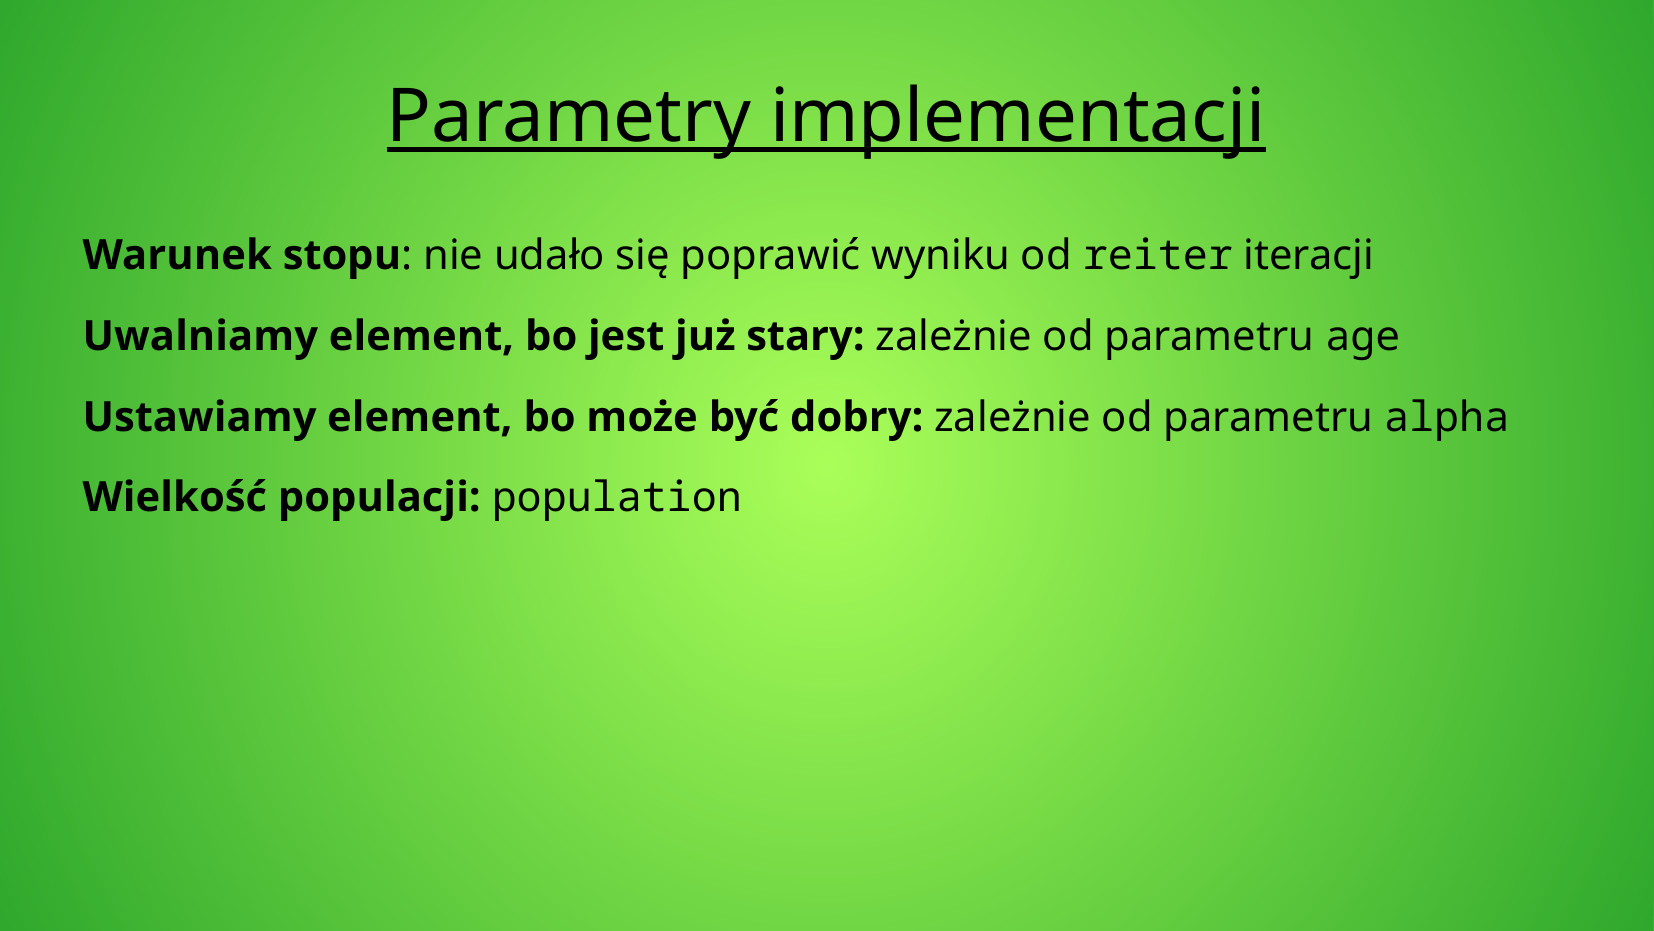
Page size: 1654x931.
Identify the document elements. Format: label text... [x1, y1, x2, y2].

title Parametry implementacji [82, 35, 1571, 189]
list Warunek stopu: nie udało się poprawić wyniku od reiter iteracji Uwalniamy element, bo jest już stary: zależnie od parametru age Ustawiamy element, bo może być dobry: zależnie od parametru alpha Wielkość populacji: population [82, 224, 1571, 764]
